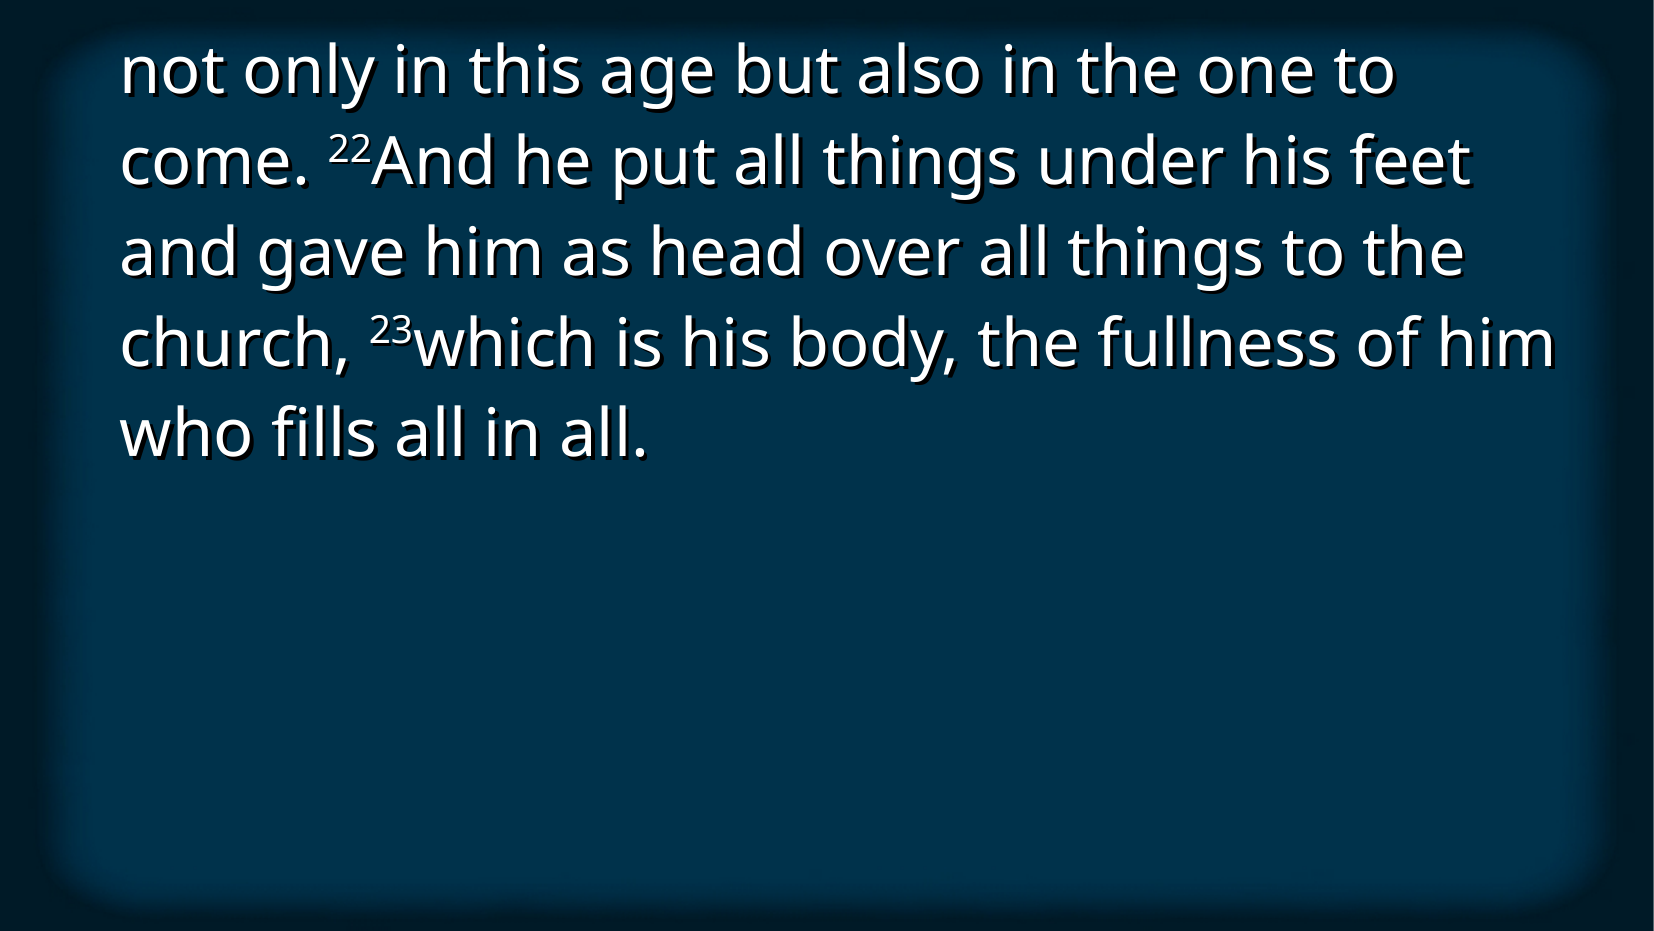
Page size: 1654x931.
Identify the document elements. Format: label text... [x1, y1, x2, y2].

text_box not only in this age but also in the one to come. 22And he put all things under his feet and gave him as head over all things to the church, 23which is his body, the fullness of him who fills all in all. [105, 15, 1576, 474]
picture [0, 0, 1654, 931]
